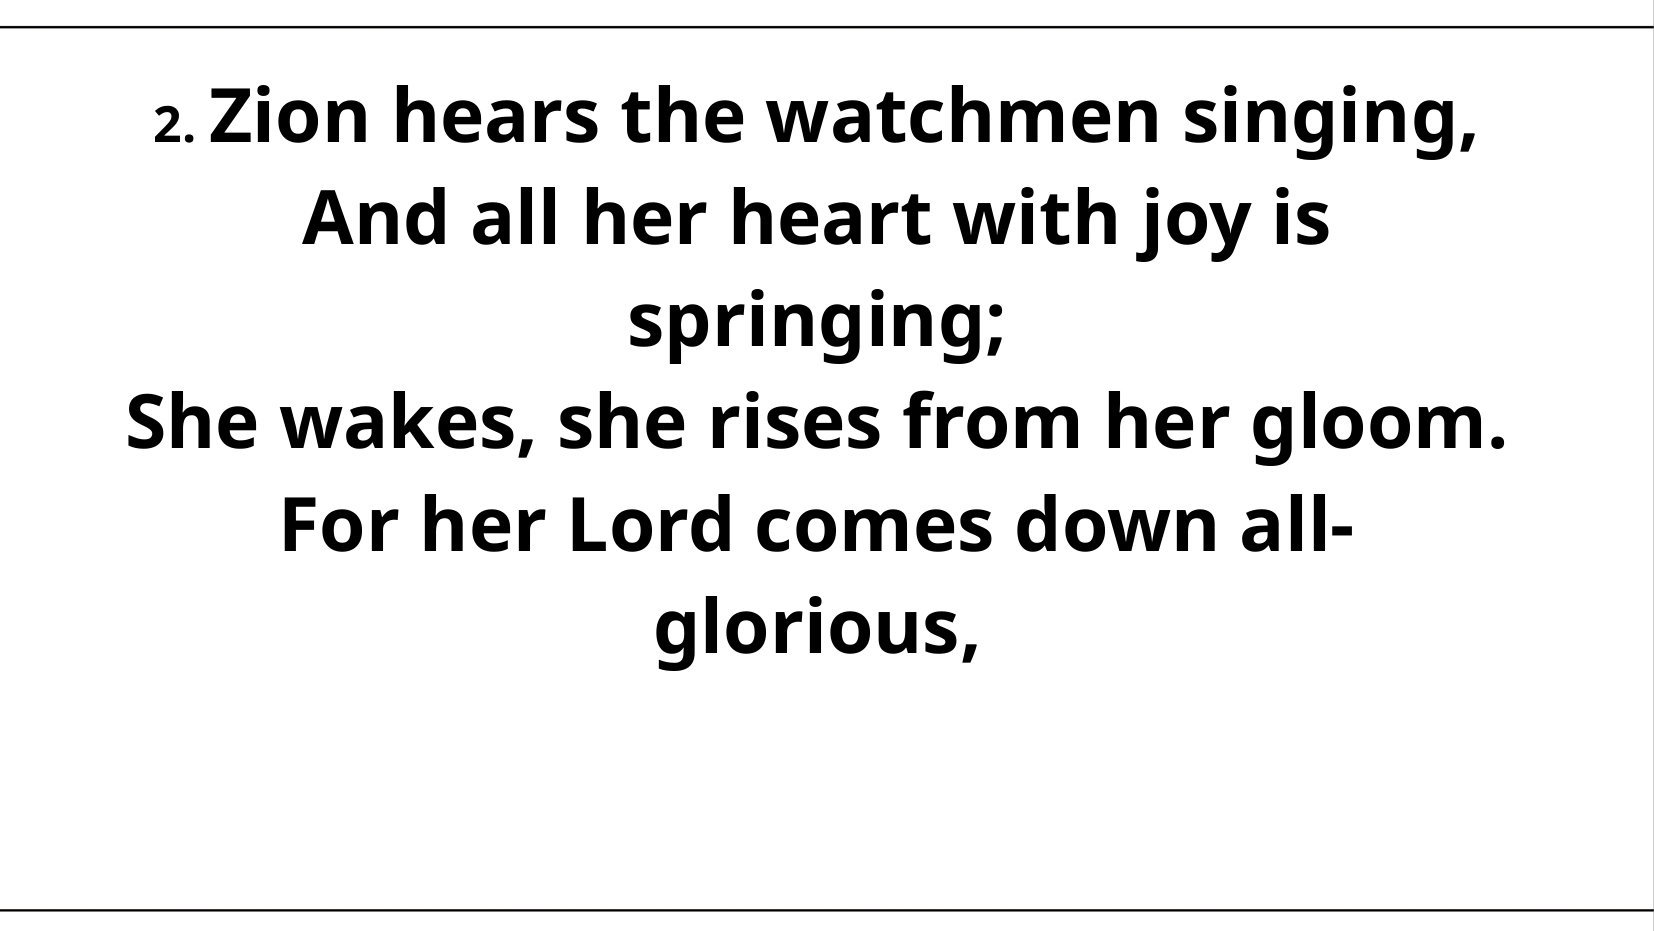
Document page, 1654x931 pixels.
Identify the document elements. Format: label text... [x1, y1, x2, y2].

text_box 2. Zion hears the watchmen singing, And all her heart with joy is springing; She wakes, she rises from her gloom. For her Lord comes down all-glorious, [105, 54, 1531, 469]
picture [0, 0, 1654, 931]
